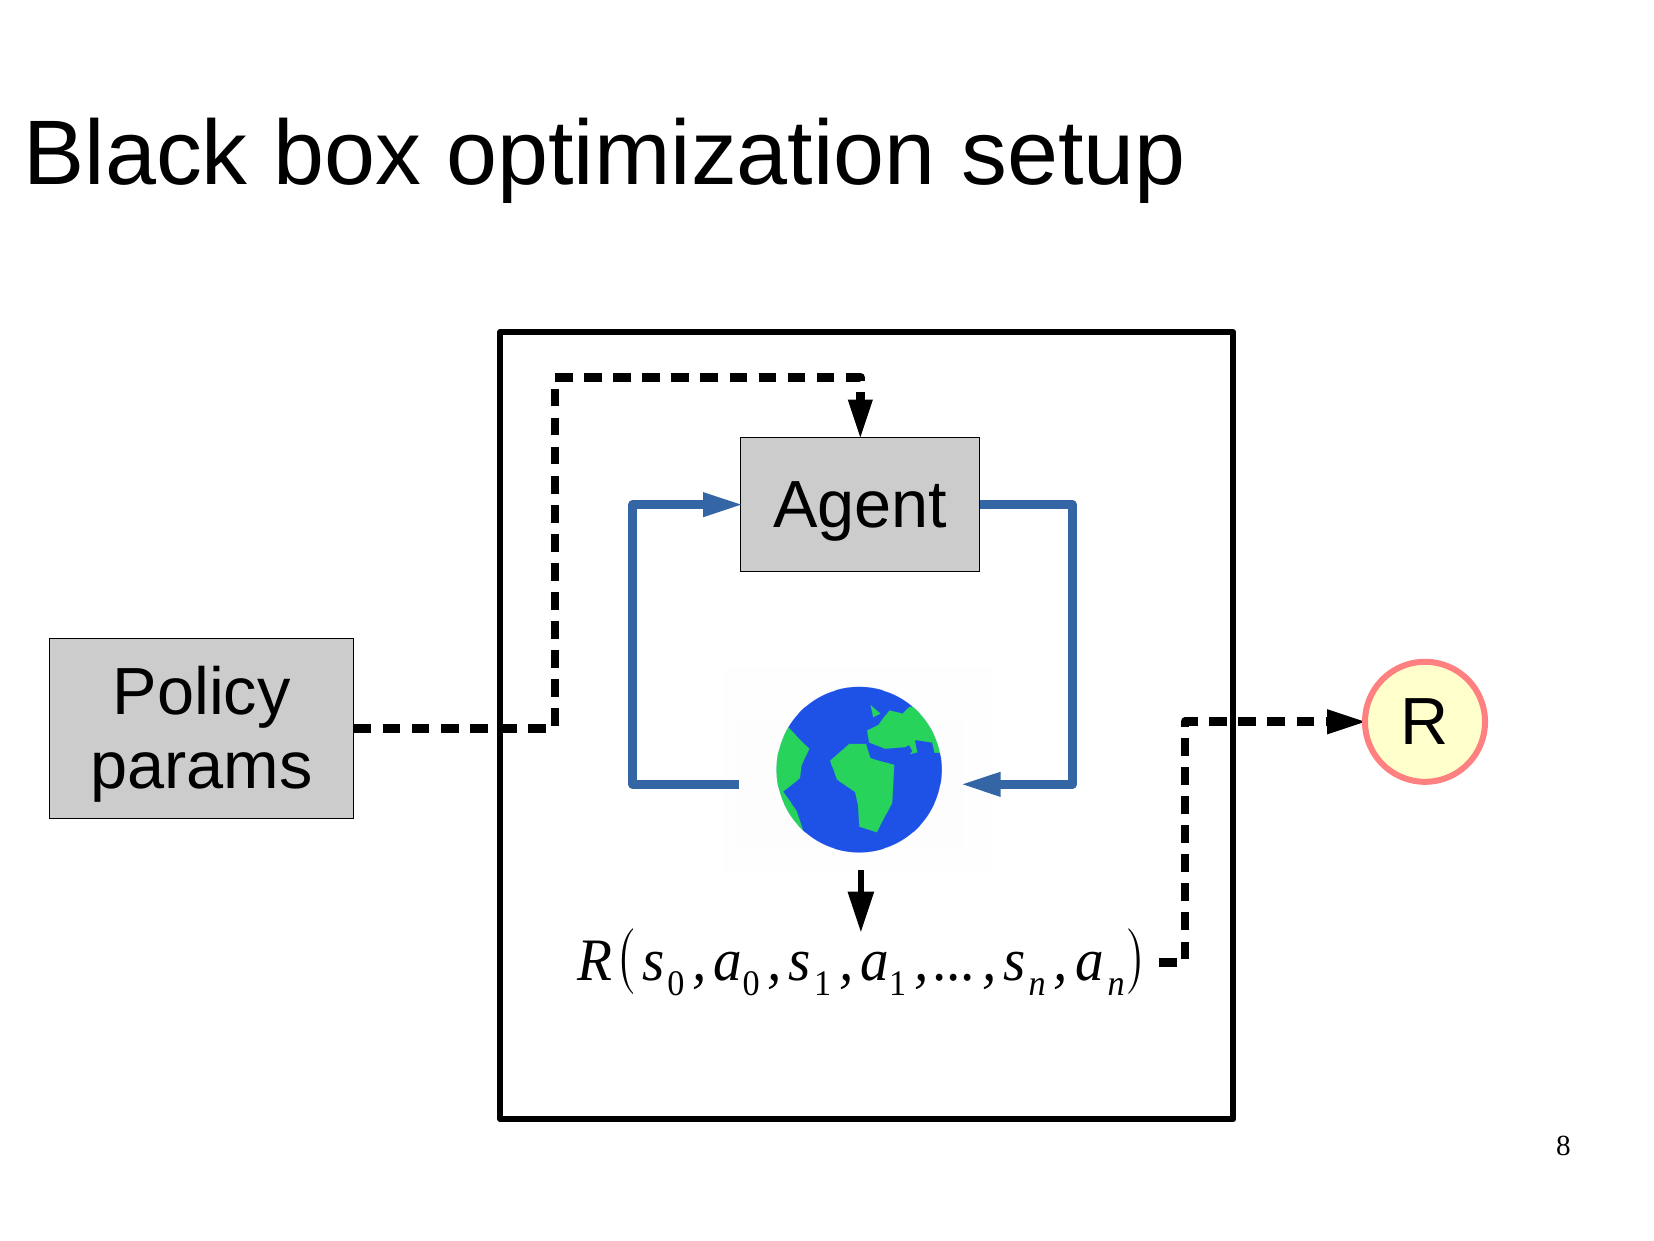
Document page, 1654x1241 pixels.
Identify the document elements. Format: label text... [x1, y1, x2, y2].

text_box Agent [740, 437, 980, 572]
text_box Policy params [49, 638, 354, 819]
title Black box optimization setup [23, 49, 1512, 257]
text_box R [1365, 661, 1486, 782]
picture [724, 668, 994, 871]
chart [560, 923, 1160, 1002]
text_box [500, 332, 1234, 1120]
